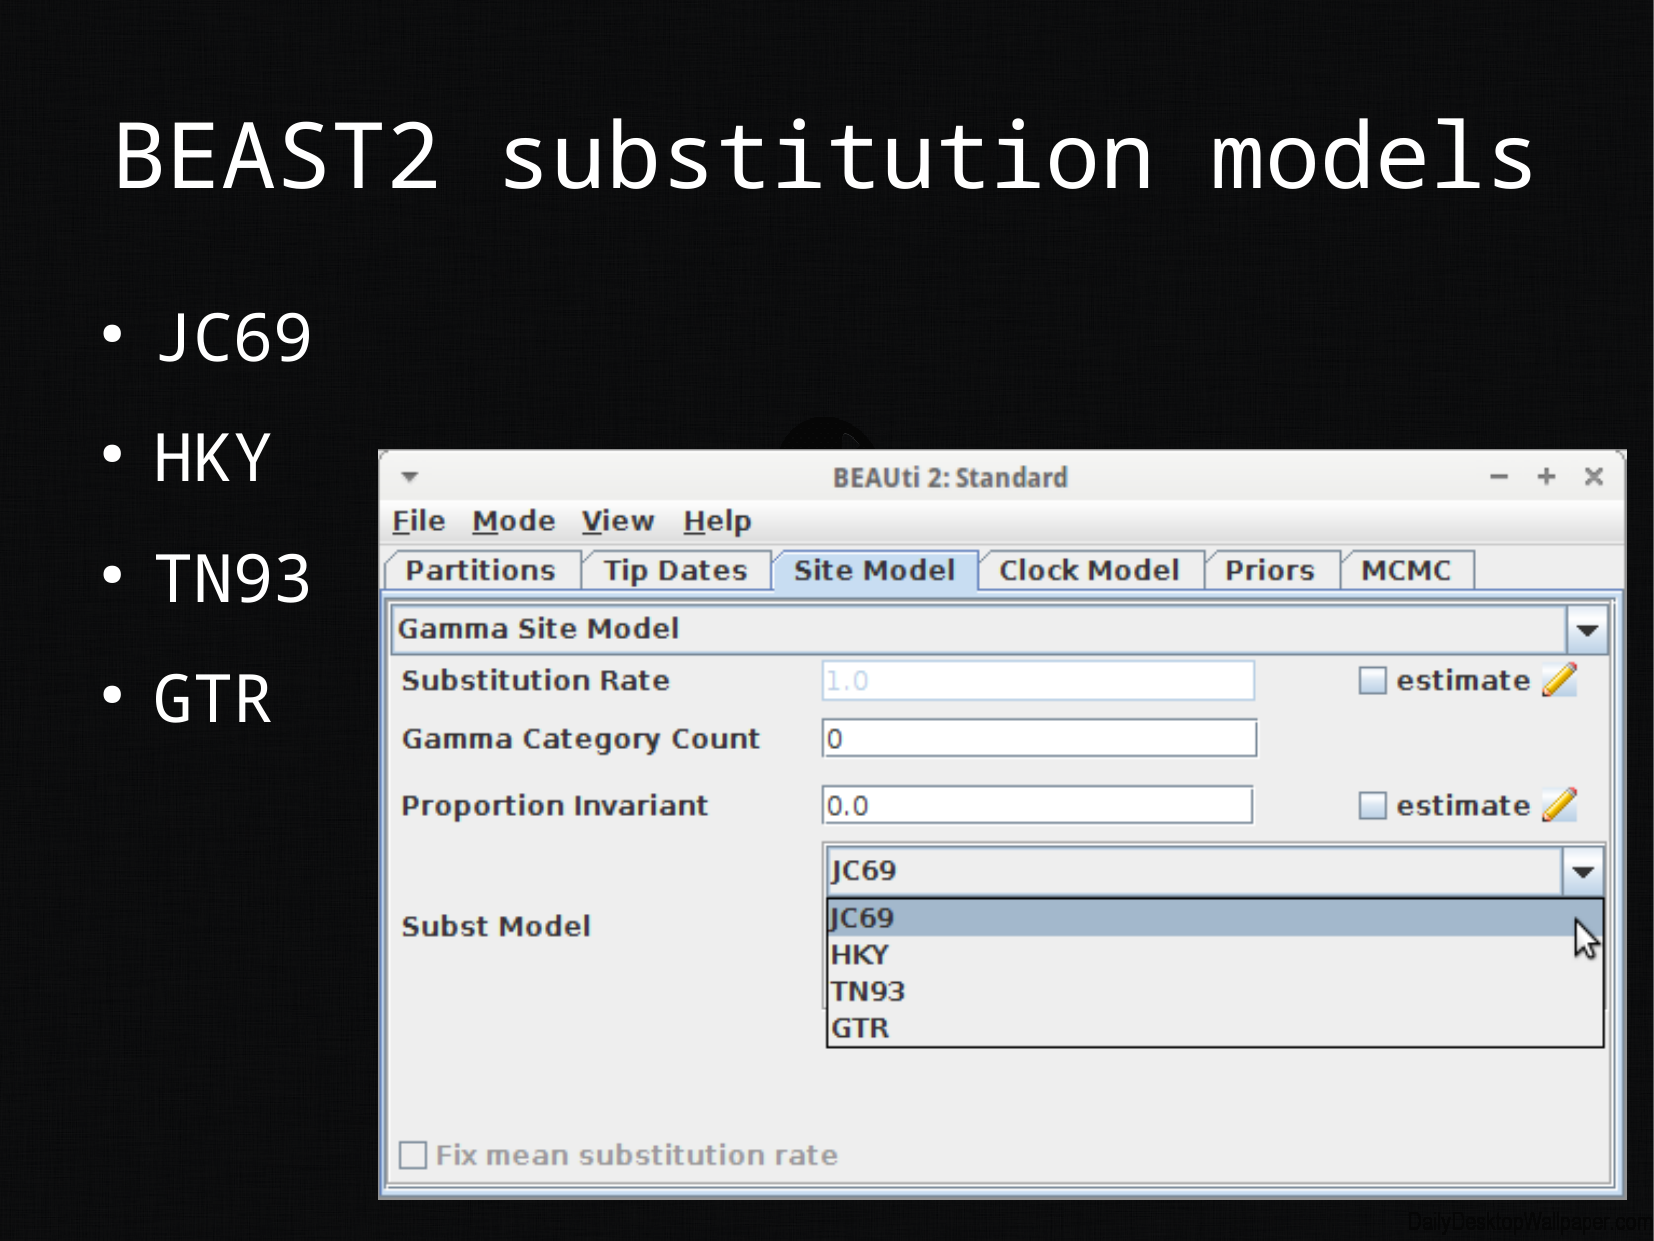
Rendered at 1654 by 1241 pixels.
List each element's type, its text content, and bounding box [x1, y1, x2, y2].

picture [0, 0, 1654, 1241]
title BEAST2 substitution models [82, 49, 1571, 257]
list JC69 HKY TN93 GTR [82, 290, 1571, 1010]
